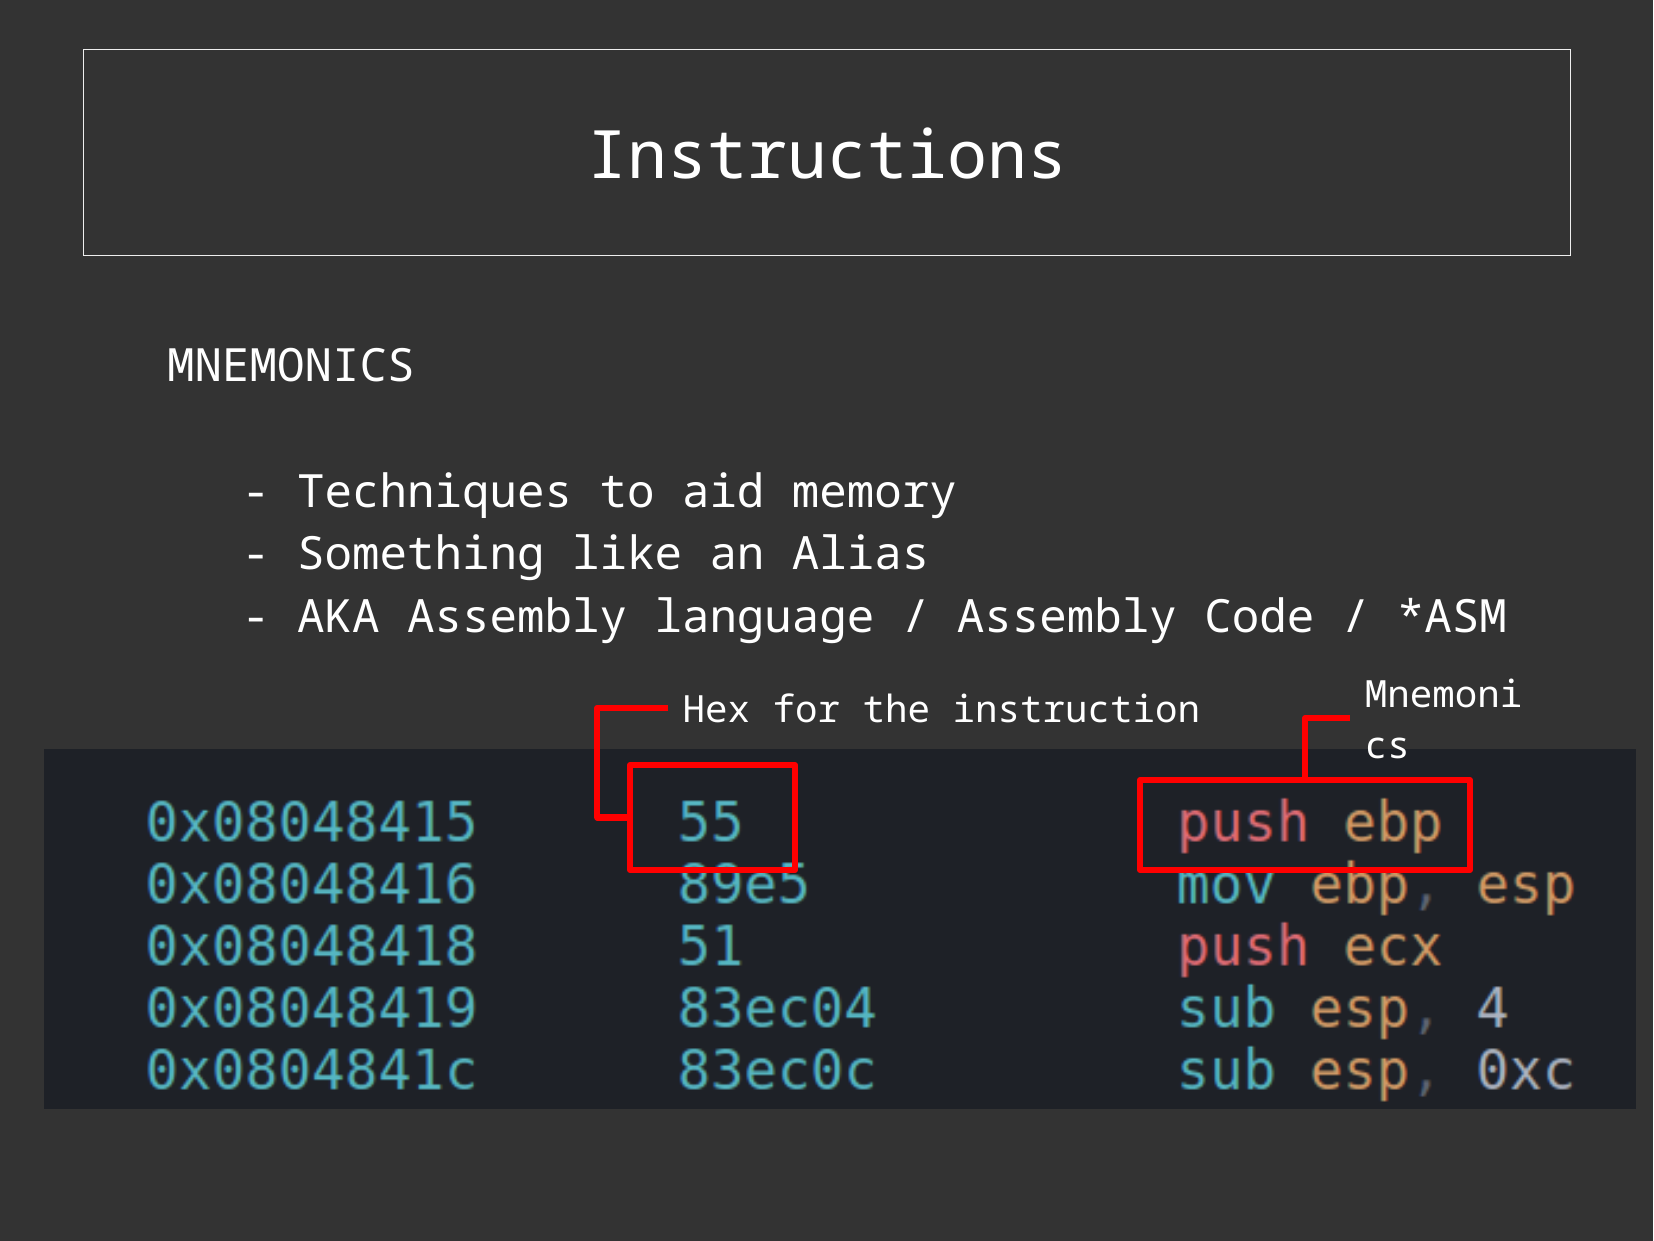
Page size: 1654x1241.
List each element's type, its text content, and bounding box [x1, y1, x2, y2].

text_box Mnemonics [1350, 660, 1549, 713]
text_box Instructions [83, 49, 1571, 256]
picture [1143, 783, 1467, 867]
picture [633, 768, 792, 867]
picture [44, 749, 1636, 1109]
text_box MNEMONICS - Techniques to aid memory - Something like an Alias - AKA Assembly language / Assembly Code / *ASM [152, 325, 1315, 661]
text_box Hex for the instruction [667, 675, 1129, 728]
